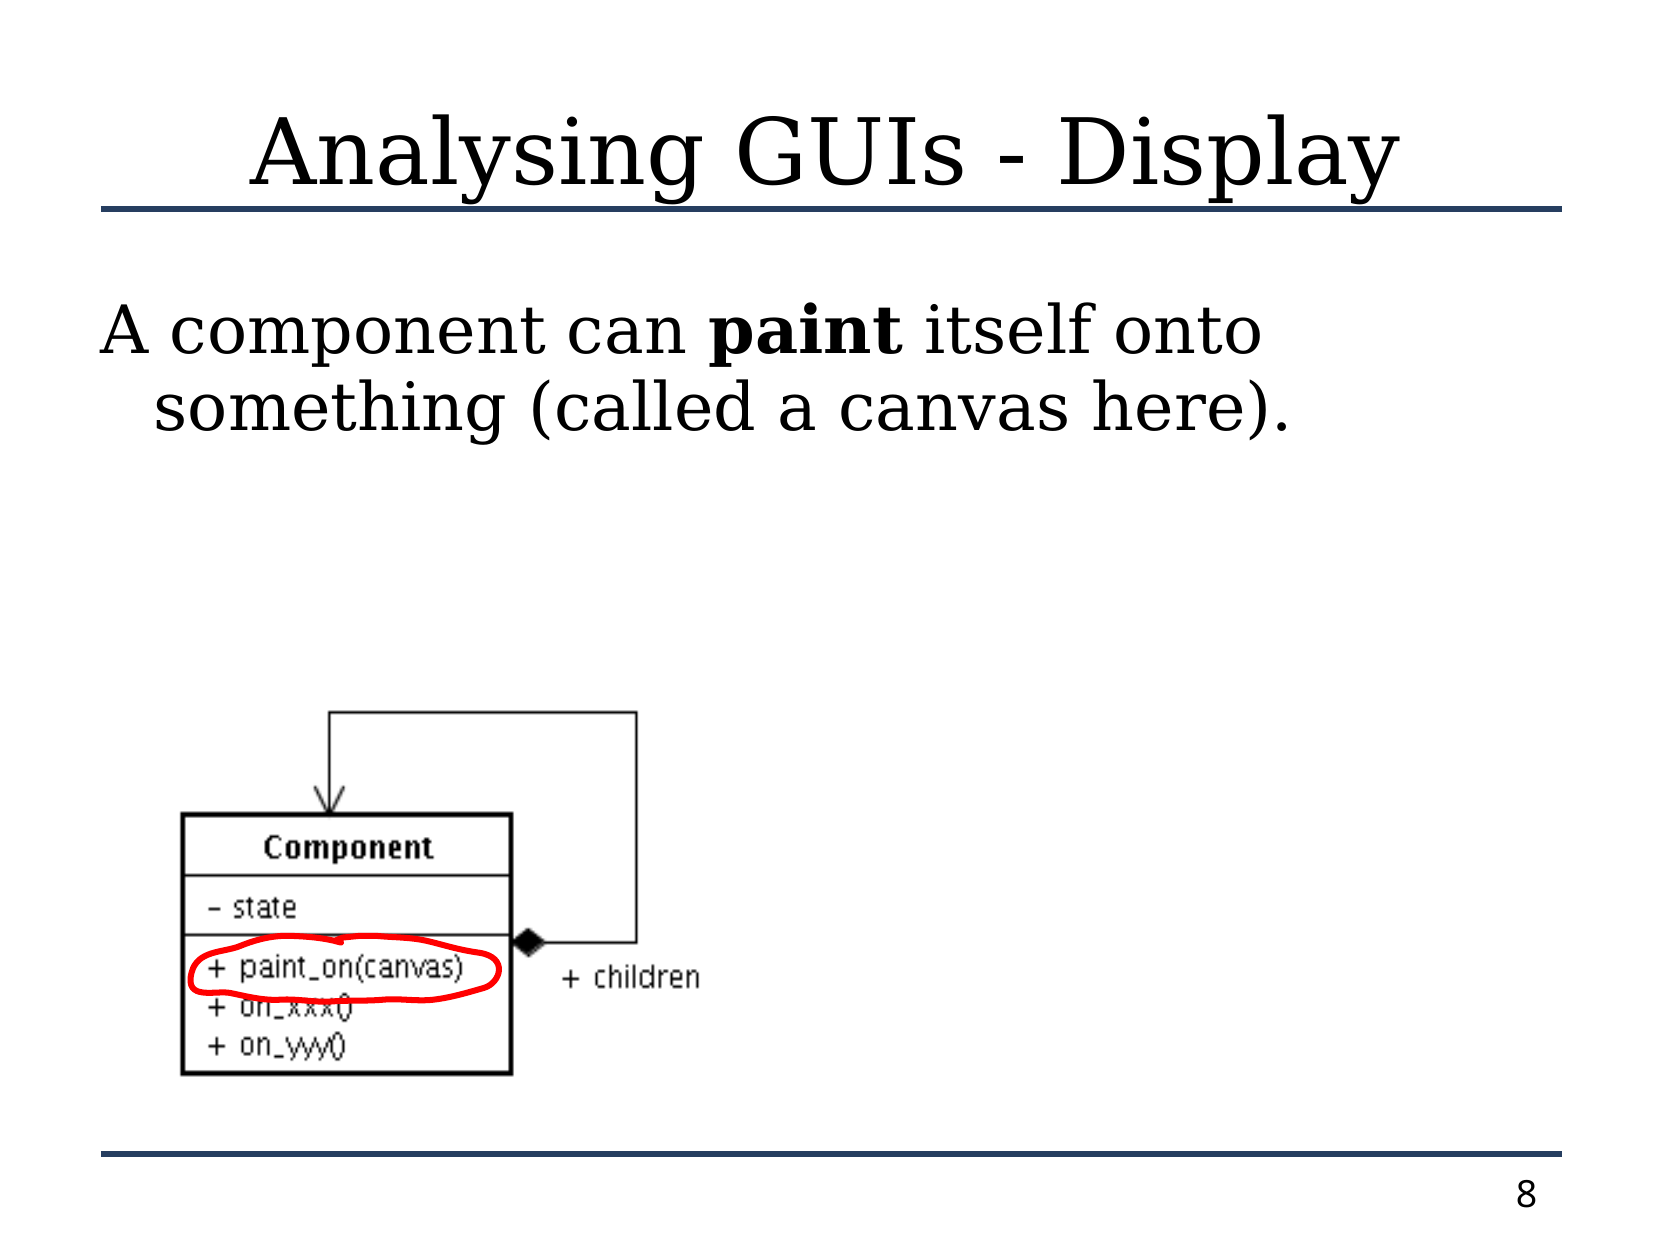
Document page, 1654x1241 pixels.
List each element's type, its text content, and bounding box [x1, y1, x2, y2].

picture [160, 686, 725, 1100]
list A component can paint itself onto something (called a canvas here). [82, 290, 1571, 1109]
title Analysing GUIs - Display [82, 49, 1571, 257]
